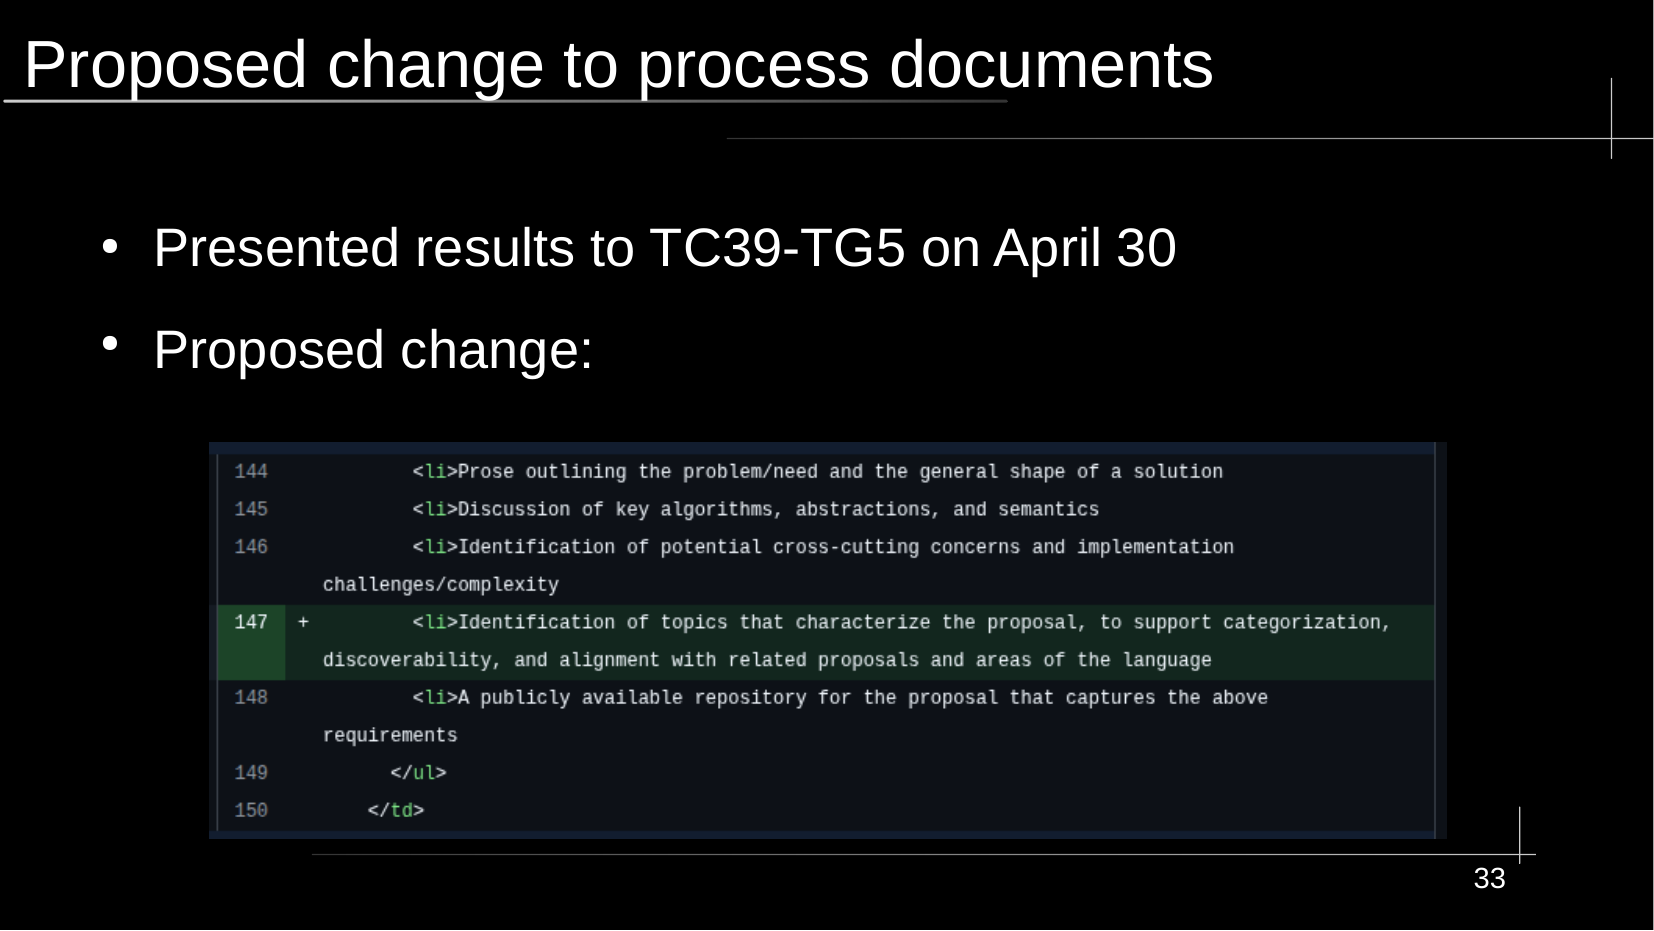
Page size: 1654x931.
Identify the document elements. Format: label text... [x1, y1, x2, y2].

list Presented results to TC39-TG5 on April 30 Proposed change: [82, 217, 1571, 758]
picture [209, 442, 1447, 839]
title Proposed change to process documents [23, 11, 1589, 119]
